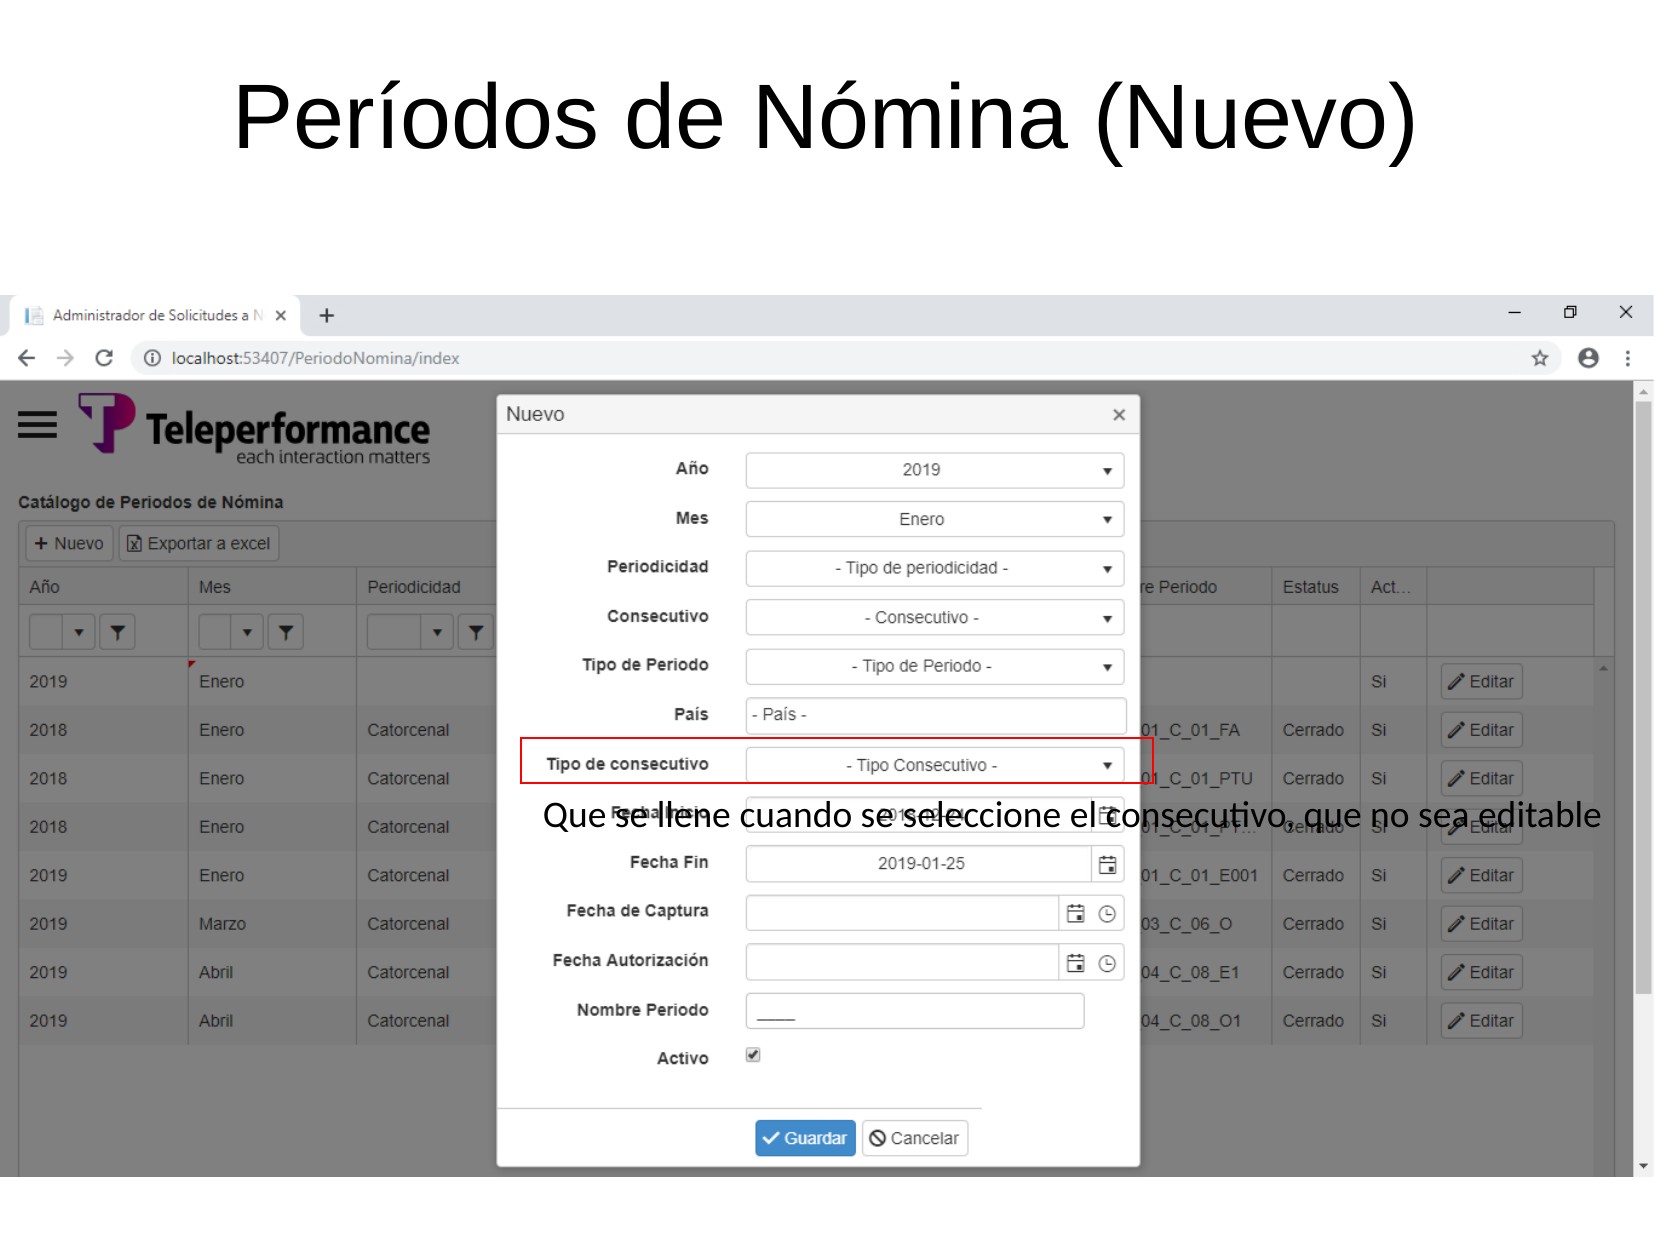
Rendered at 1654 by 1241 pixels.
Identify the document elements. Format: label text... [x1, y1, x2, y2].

picture [0, 295, 1654, 1177]
title Períodos de Nómina (Nuevo) [82, 49, 1571, 257]
text_box Que se llene cuando se seleccione el consecutivo, que no sea editable [528, 783, 1619, 843]
